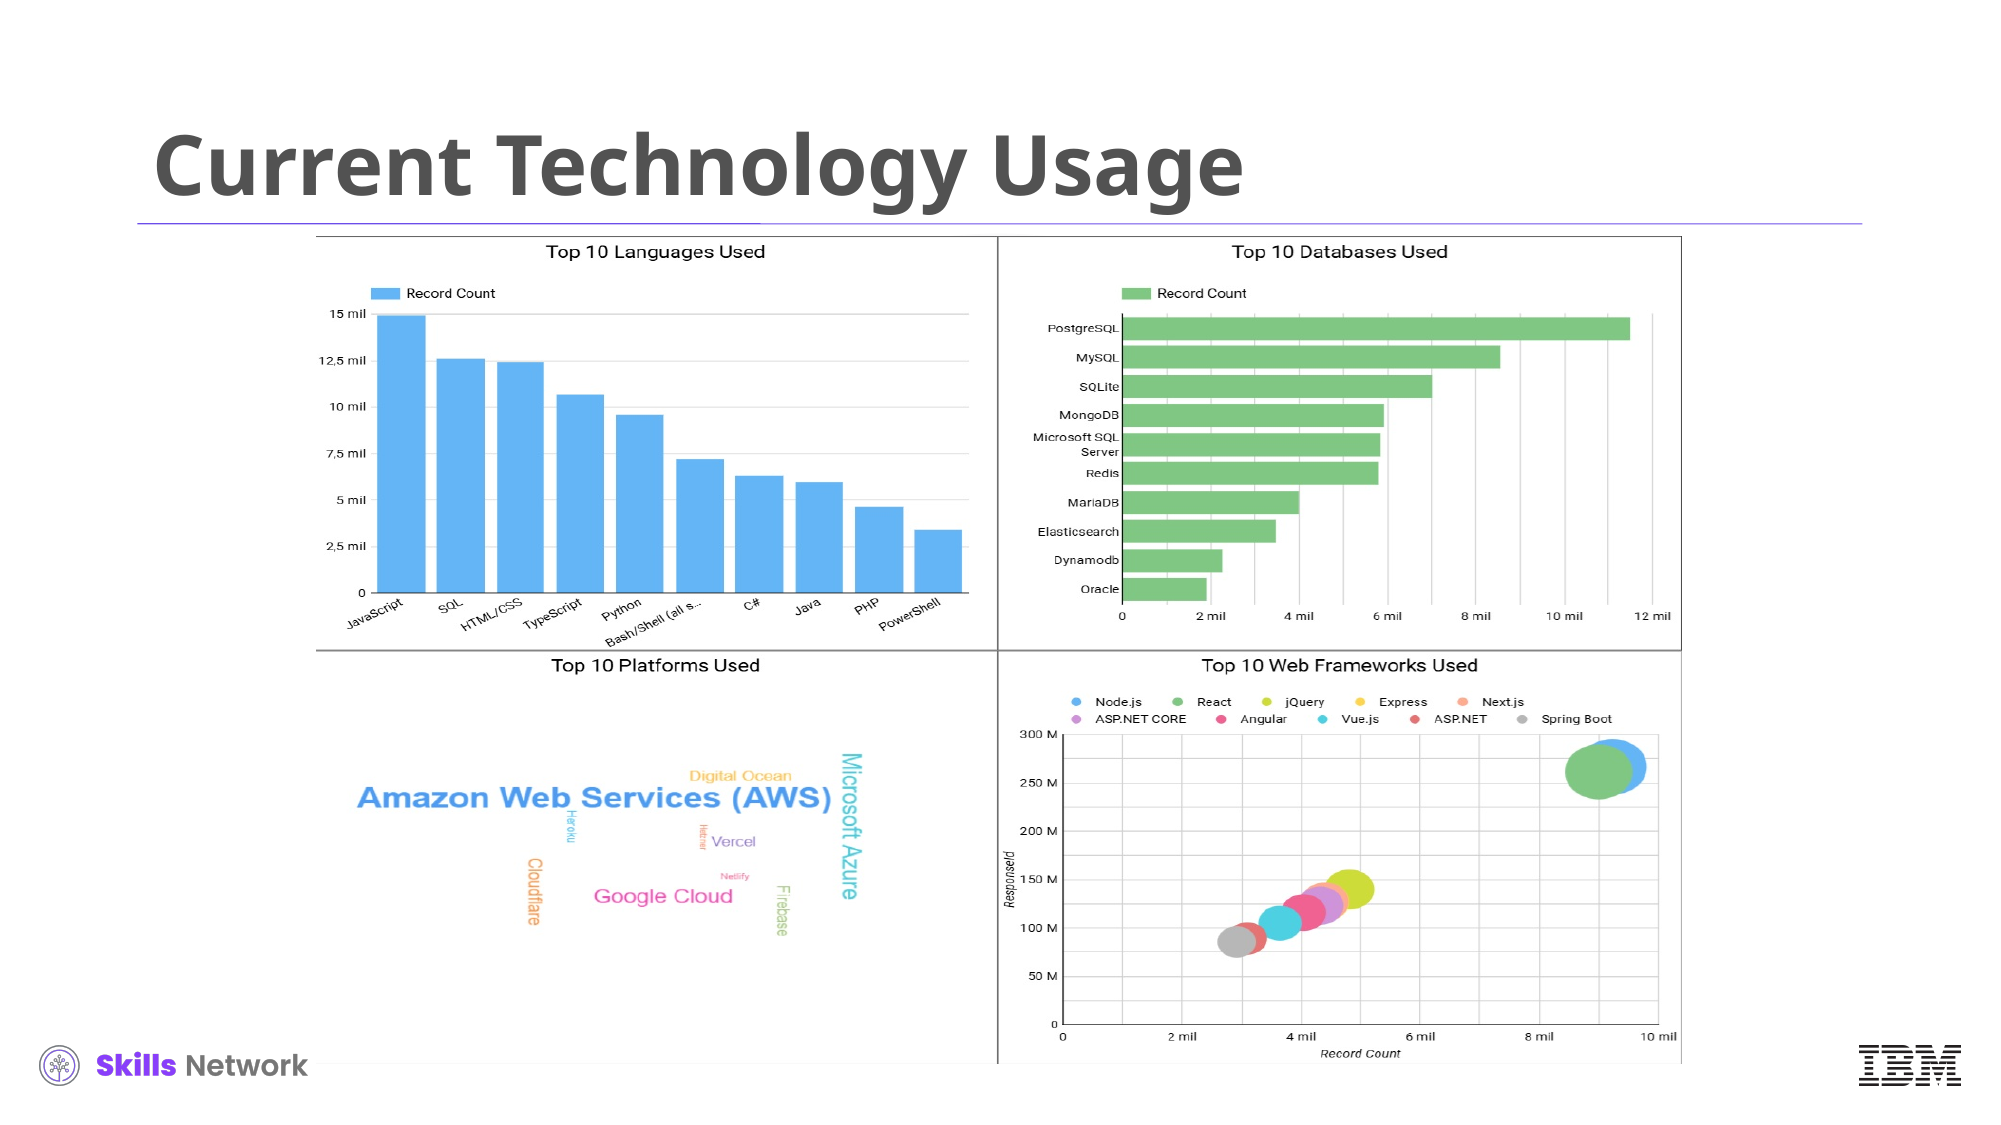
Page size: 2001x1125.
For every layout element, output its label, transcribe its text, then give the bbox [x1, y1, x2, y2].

picture [1859, 1045, 1961, 1086]
title Current Technology Usage [137, 59, 1863, 278]
picture [39, 1045, 308, 1086]
picture [316, 236, 1682, 1064]
